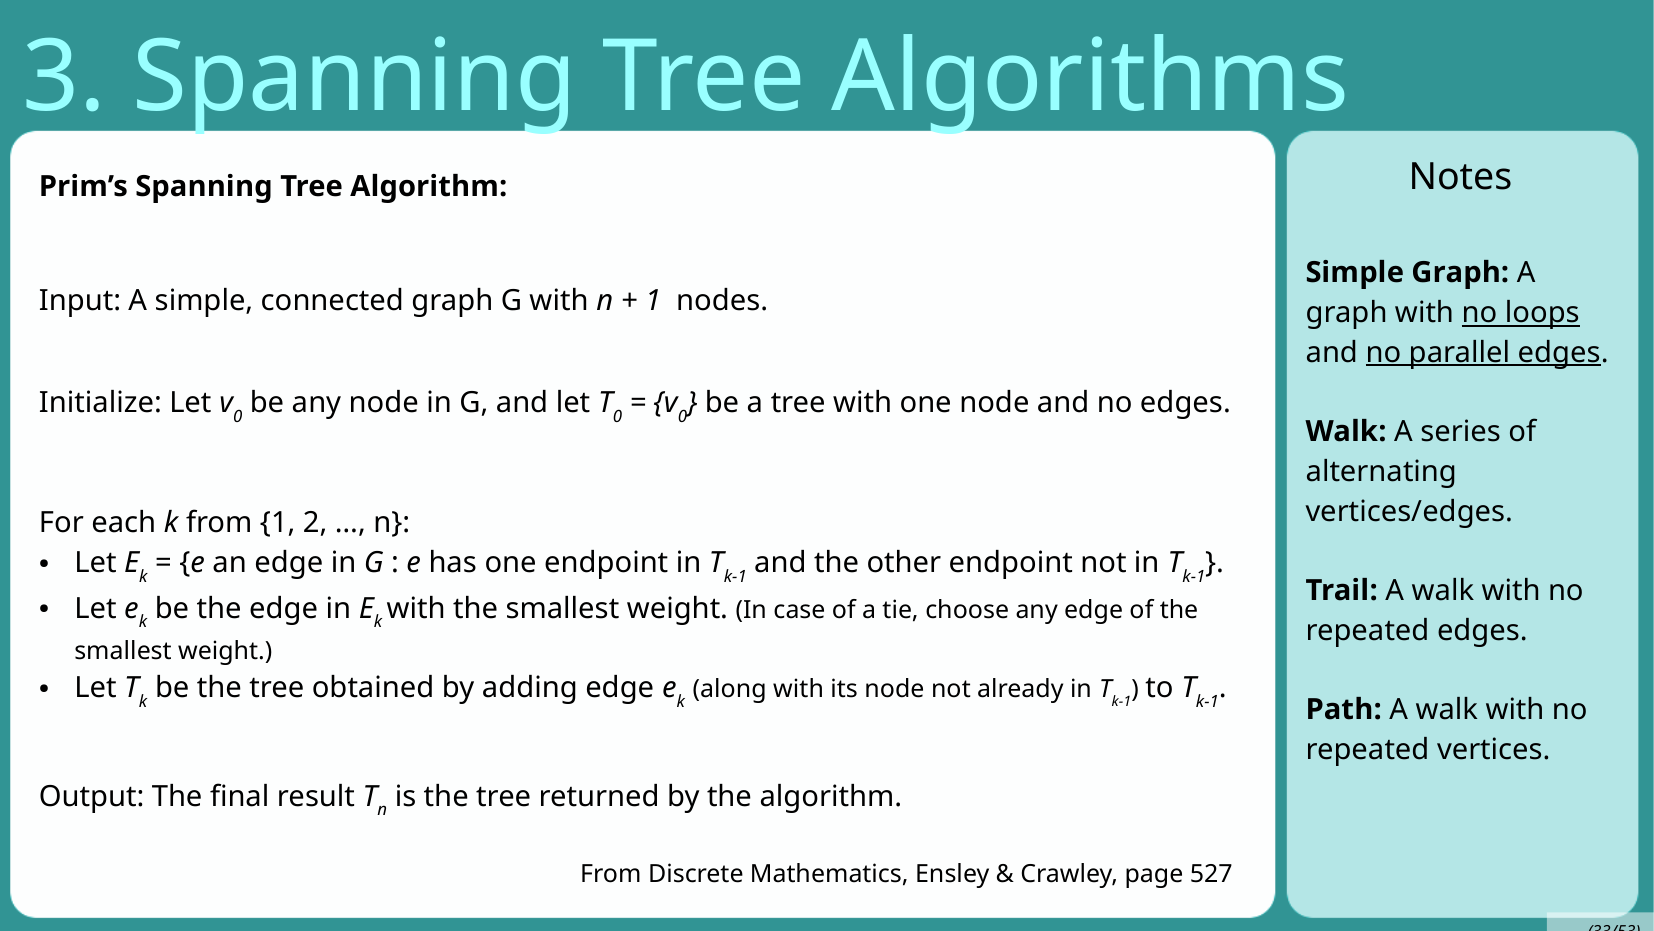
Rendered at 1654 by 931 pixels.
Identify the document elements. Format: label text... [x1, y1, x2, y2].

title 3. Spanning Tree Algorithms [22, 13, 1511, 130]
text_box (<number>/53) [1546, 912, 1654, 931]
text_box From Discrete Mathematics, Ensley & Crawley, page 527 [28, 848, 1249, 892]
picture [0, 0, 1654, 931]
text_box Prim’s Spanning Tree Algorithm: Input: A simple, connected graph G with n + 1 nodes. Initialize: Let v0 be any node in G, and let T0 = {v0} be a tree with one node and no edges. For each k from {1, 2, …, n}: Let Ek = {e an edge in G : e has one endpoint in Tk-1 and the other endpoint not in Tk-1}. Let ek be the edge in Ek with the smallest weight. (In case of a tie, choose any edge of the smallest weight.) Let Tk be the tree obtained by adding edge ek (along with its node not already in Tk-1) to Tk-1. Output: The final result Tn is the tree returned by the algorithm. [39, 165, 1247, 751]
text_box Notes Simple Graph: A graph with no loops and no parallel edges. Walk: A series of alternating vertices/edges. Trail: A walk with no repeated edges. Path: A walk with no repeated vertices. [1290, 141, 1631, 723]
